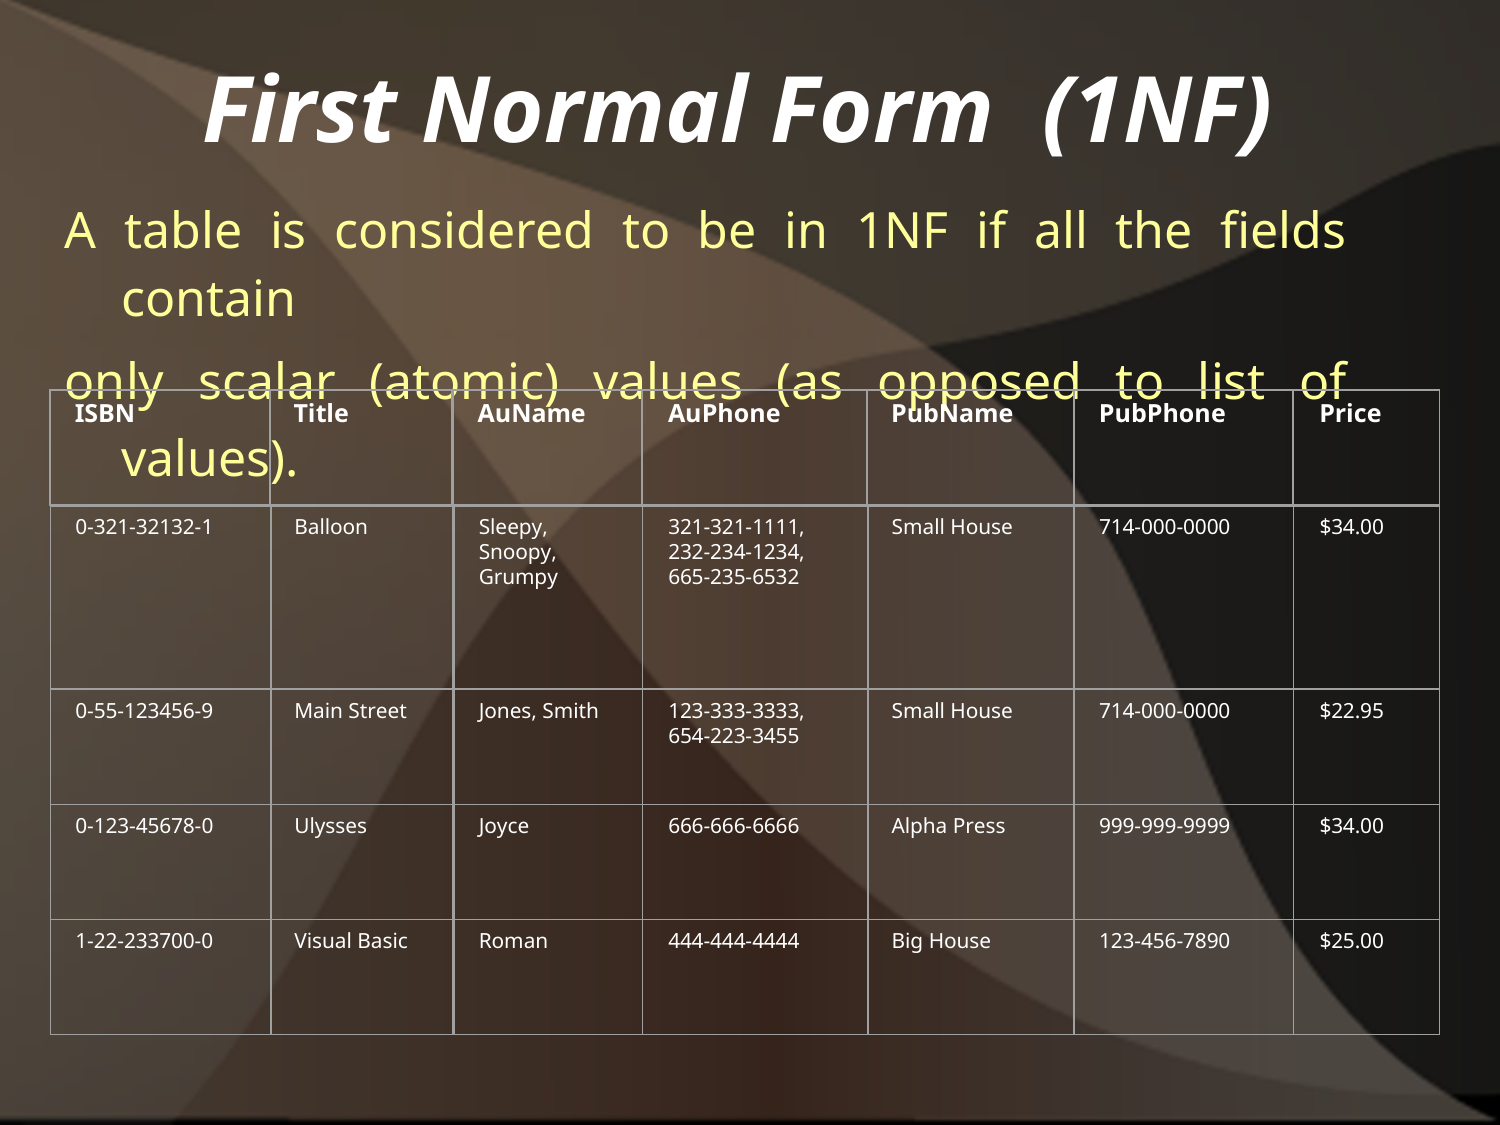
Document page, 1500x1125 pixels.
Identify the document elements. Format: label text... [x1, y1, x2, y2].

text_box First Normal Form (1NF) [112, 12, 1388, 200]
text_box 714-000-0000 [1084, 690, 1284, 804]
text_box 1-22-233700-0 [60, 920, 261, 1034]
text_box 444-444-4444 [653, 920, 857, 1034]
text_box 321-321-1111, 232-234-1234, 665-235-6532 [653, 507, 857, 688]
text_box Roman [463, 920, 633, 1034]
text_box 714-000-0000 [1084, 507, 1284, 688]
list A table is considered to be in 1NF if all the fields contain only scalar (atomic) values (as opposed to list of values). [49, 187, 1363, 389]
text_box Small House [876, 507, 1066, 688]
text_box Visual Basic [279, 920, 444, 1034]
text_box 666-666-6666 [653, 805, 857, 919]
text_box Sleepy, Snoopy, Grumpy [463, 507, 633, 688]
text_box $34.00 [1304, 507, 1429, 688]
text_box Alpha Press [876, 805, 1066, 919]
text_box 123-333-3333, 654-223-3455 [653, 690, 857, 804]
text_box 0-123-45678-0 [60, 805, 261, 919]
text_box 999-999-9999 [1084, 805, 1284, 919]
text_box AuName [462, 391, 632, 504]
text_box AuPhone [653, 391, 857, 504]
text_box 0-321-32132-1 [60, 507, 261, 688]
text_box Small House [876, 690, 1066, 804]
picture [0, 0, 1500, 1125]
text_box Joyce [463, 805, 633, 919]
text_box $34.00 [1304, 805, 1429, 919]
text_box Main Street [279, 690, 444, 804]
text_box $22.95 [1304, 690, 1429, 804]
text_box 123-456-7890 [1084, 920, 1284, 1034]
text_box Price [1304, 391, 1429, 504]
text_box Jones, Smith [463, 690, 633, 804]
text_box Big House [876, 920, 1066, 1034]
text_box Title [278, 391, 444, 504]
text_box Balloon [279, 507, 444, 688]
text_box ISBN [60, 391, 260, 504]
text_box PubName [876, 391, 1065, 504]
text_box Ulysses [279, 805, 444, 919]
text_box $25.00 [1304, 920, 1429, 1034]
text_box PubPhone [1084, 391, 1283, 504]
text_box 0-55-123456-9 [60, 690, 261, 804]
